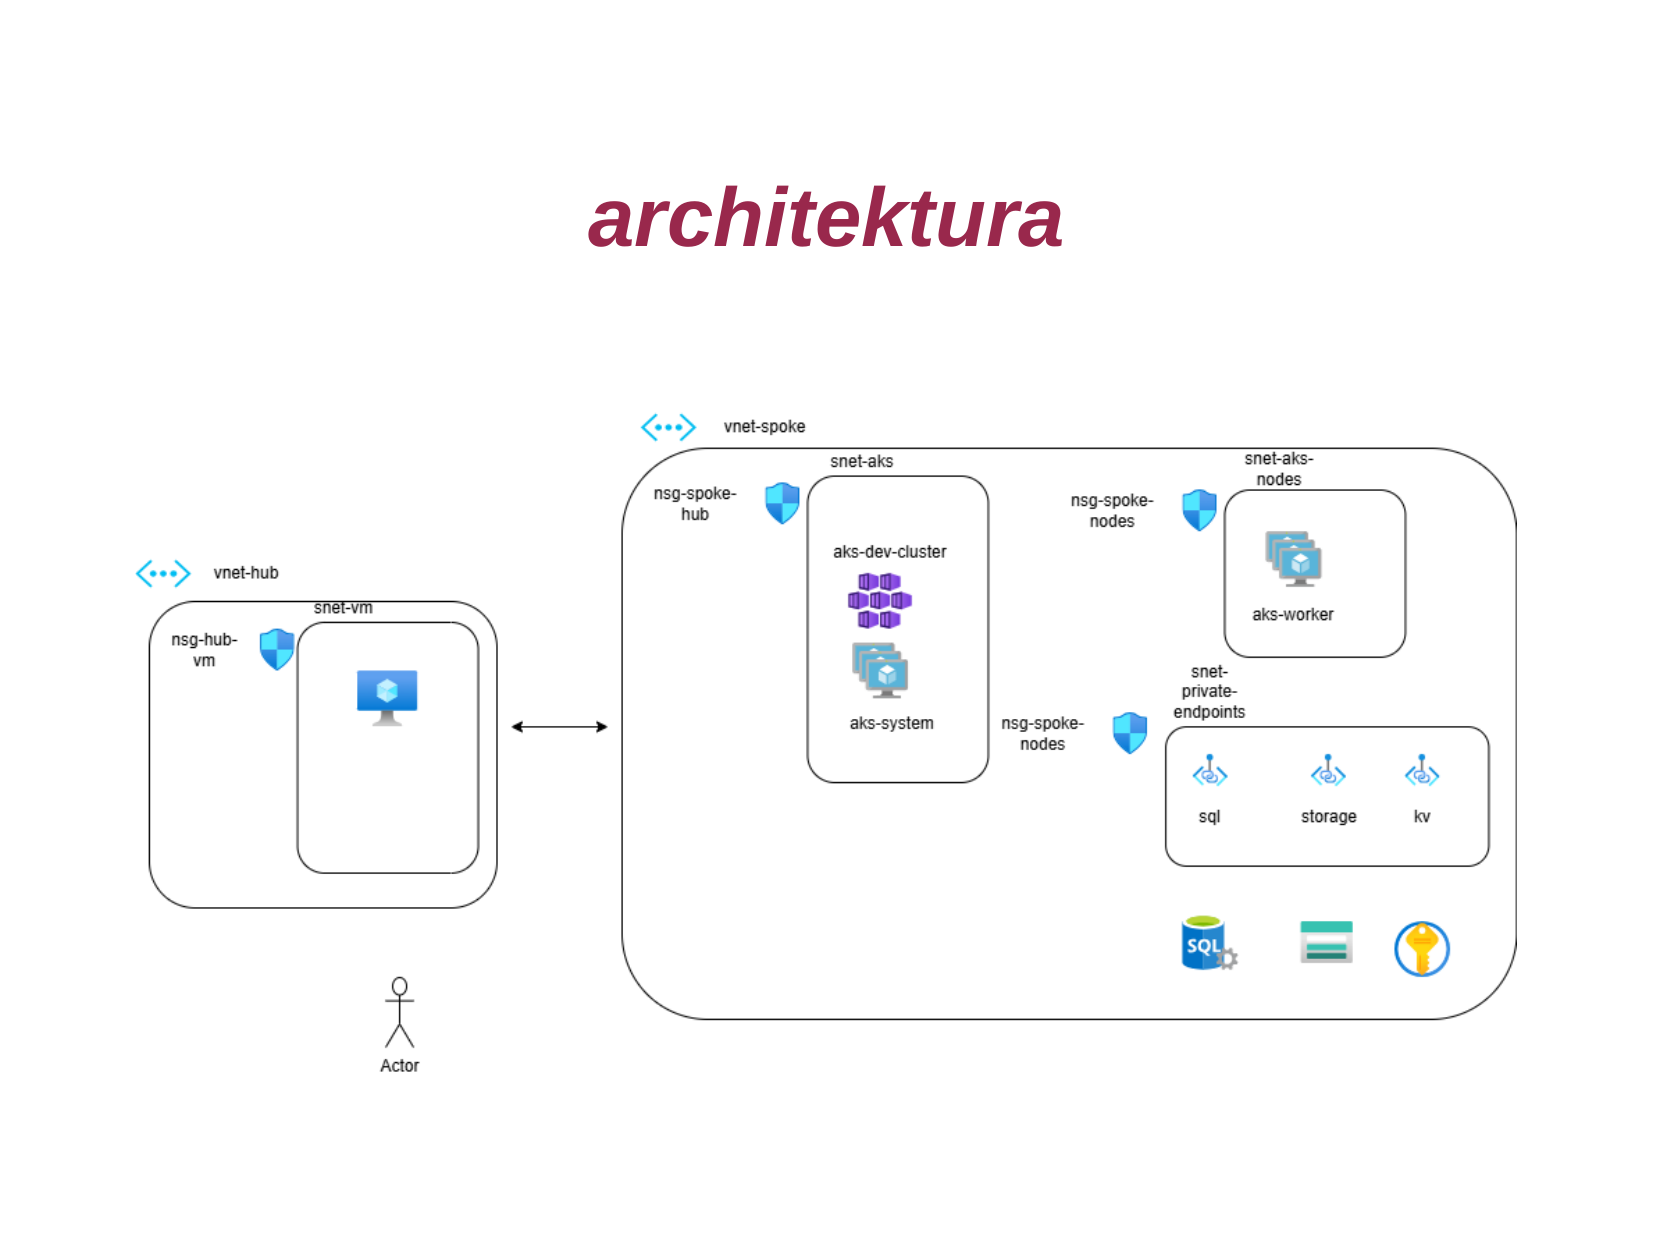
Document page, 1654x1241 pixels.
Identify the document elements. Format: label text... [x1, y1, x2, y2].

title architektura [121, 114, 1533, 322]
picture [135, 406, 1517, 1076]
